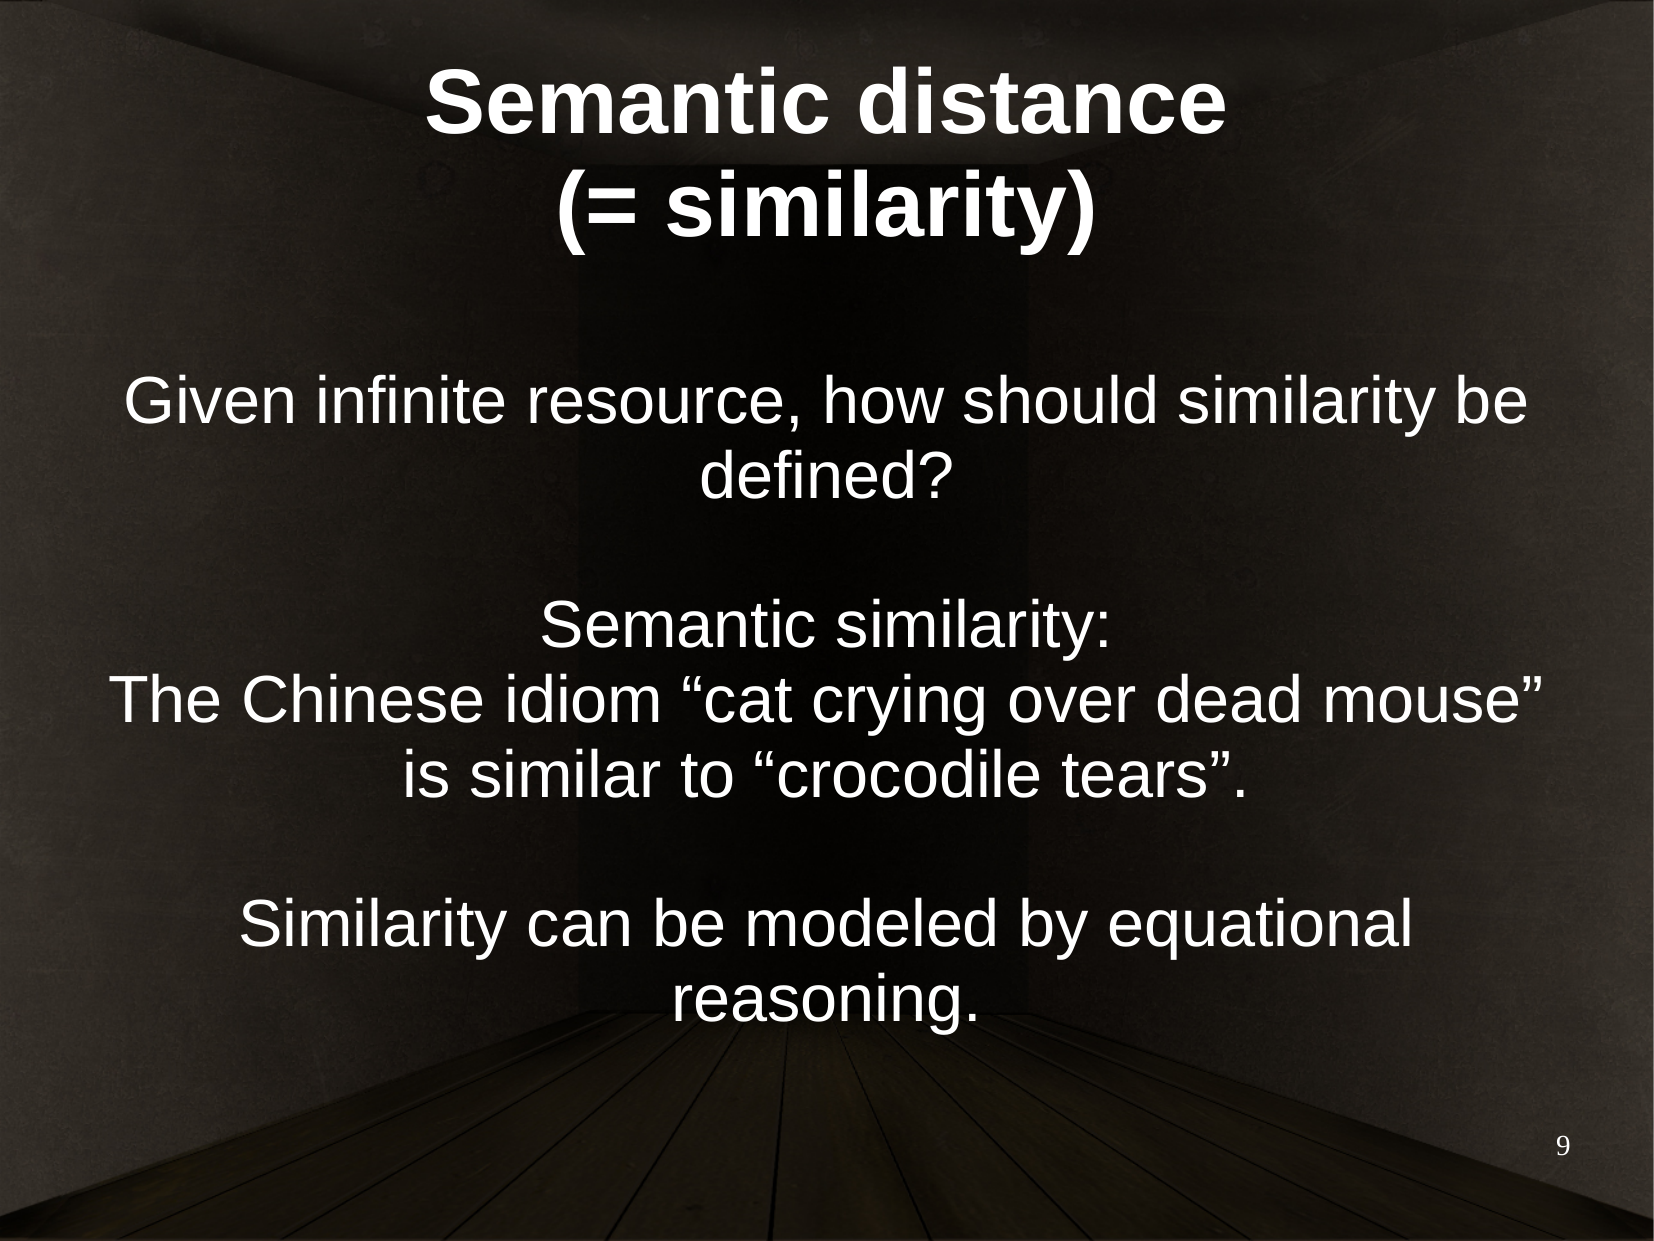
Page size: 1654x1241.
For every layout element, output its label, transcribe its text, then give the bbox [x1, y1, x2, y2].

picture [0, 0, 1654, 1241]
subtitle Given infinite resource, how should similarity be defined? Semantic similarity: The Chinese idiom “cat crying over dead mouse” is similar to “crocodile tears”. Similarity can be modeled by equational reasoning. [82, 297, 1571, 1102]
title Semantic distance (= similarity) [82, 50, 1571, 256]
